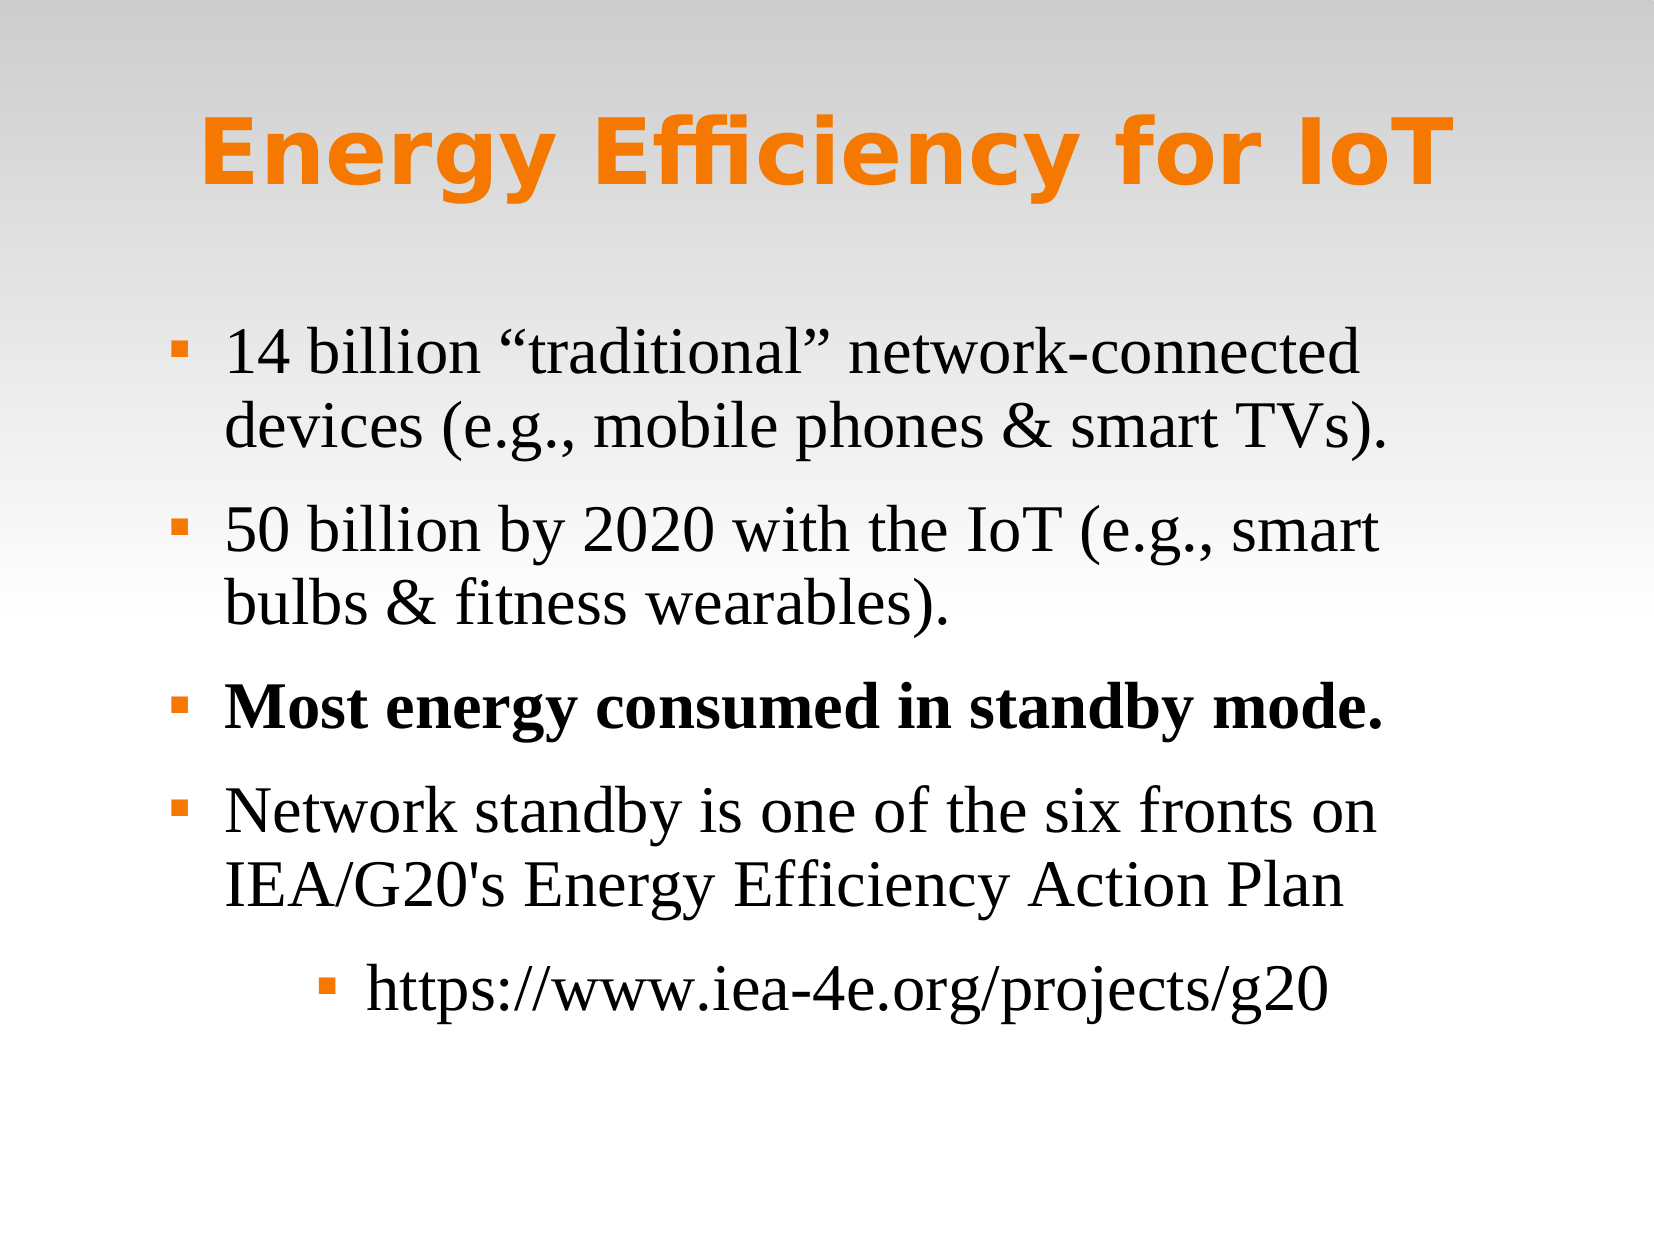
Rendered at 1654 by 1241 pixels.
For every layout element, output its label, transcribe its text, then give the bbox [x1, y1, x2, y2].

title Energy Efficiency for IoT [82, 49, 1571, 257]
list 14 billion “traditional” network-connected devices (e.g., mobile phones & smart TVs). 50 billion by 2020 with the IoT (e.g., smart bulbs & fitness wearables). Most energy consumed in standby mode. Network standby is one of the six fronts on IEA/G20's Energy Efficiency Action Plan https://www.iea-4e.org/projects/g20 [82, 313, 1538, 1153]
